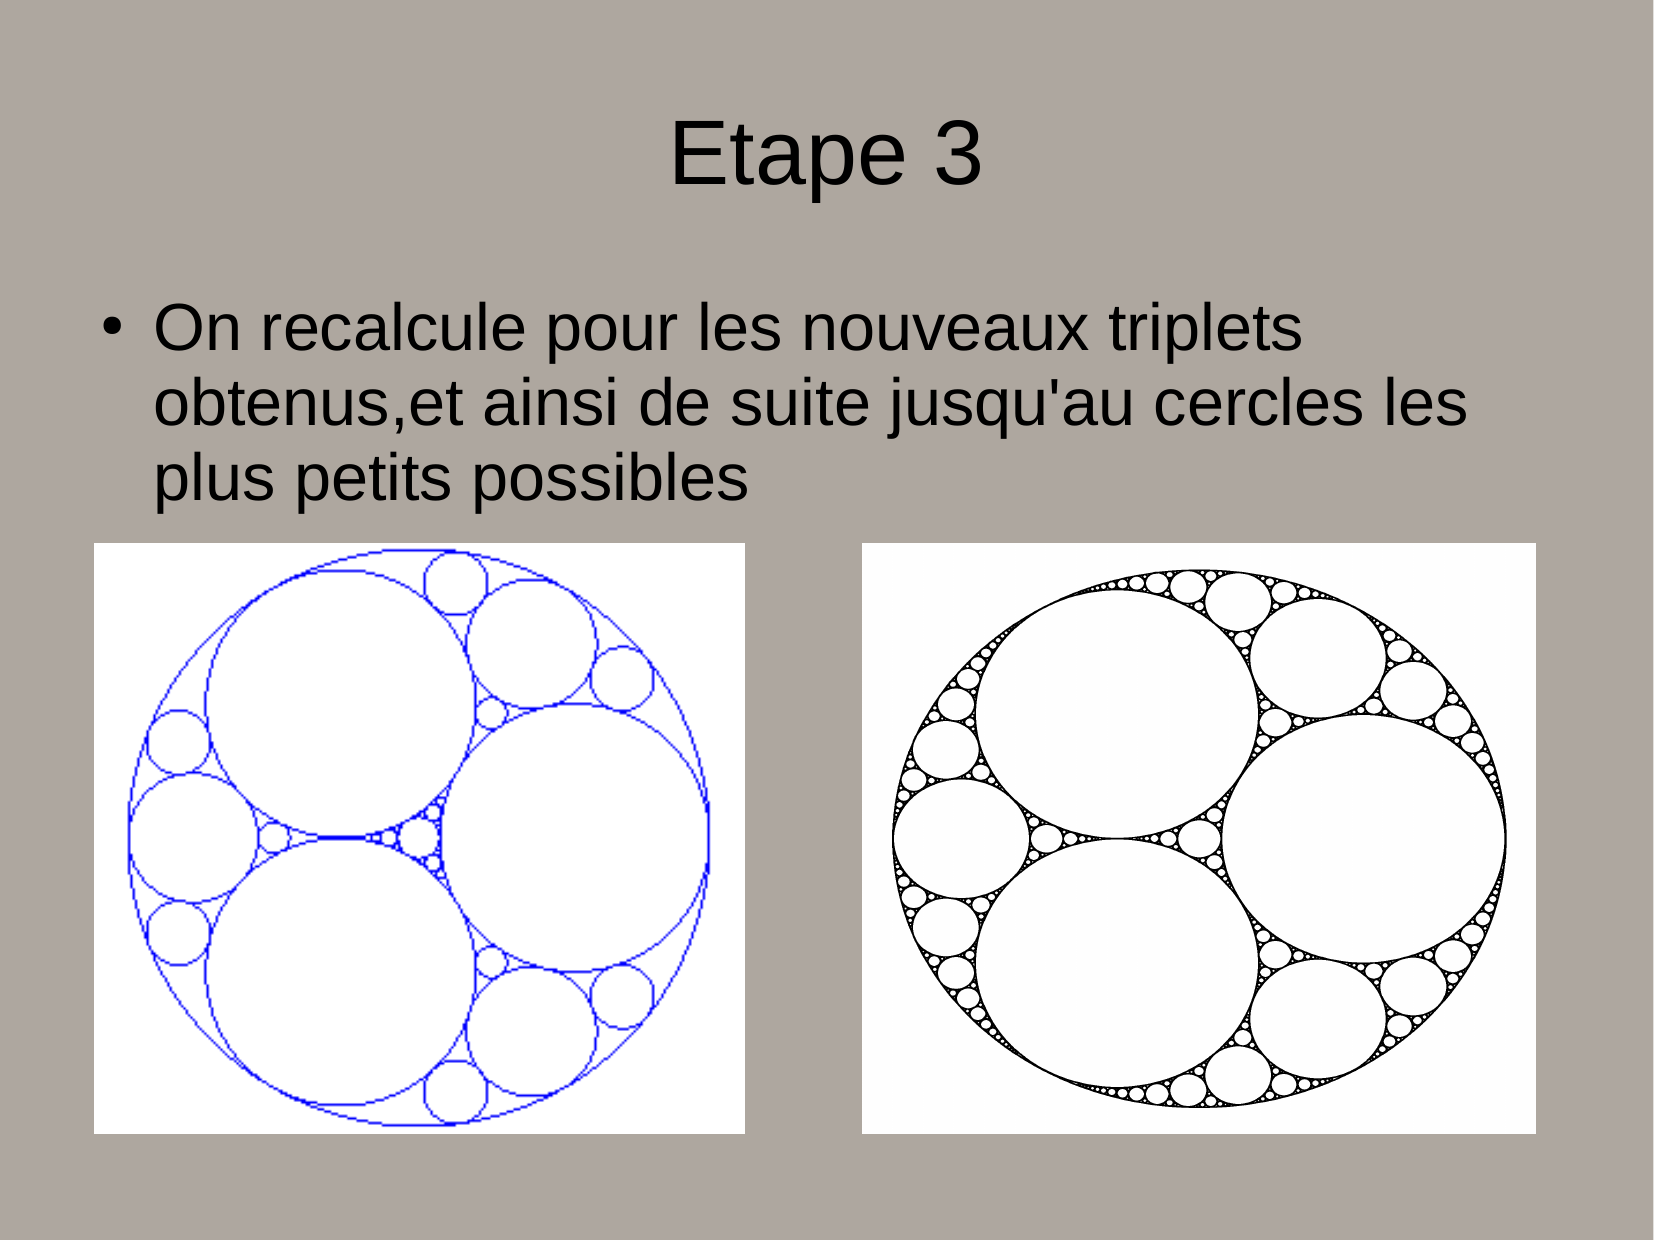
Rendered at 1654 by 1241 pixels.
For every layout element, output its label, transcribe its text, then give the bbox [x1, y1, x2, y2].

list On recalcule pour les nouveaux triplets obtenus,et ainsi de suite jusqu'au cercles les plus petits possibles [82, 290, 1571, 634]
picture [94, 543, 745, 1134]
title Etape 3 [82, 49, 1571, 257]
picture [862, 543, 1536, 1134]
